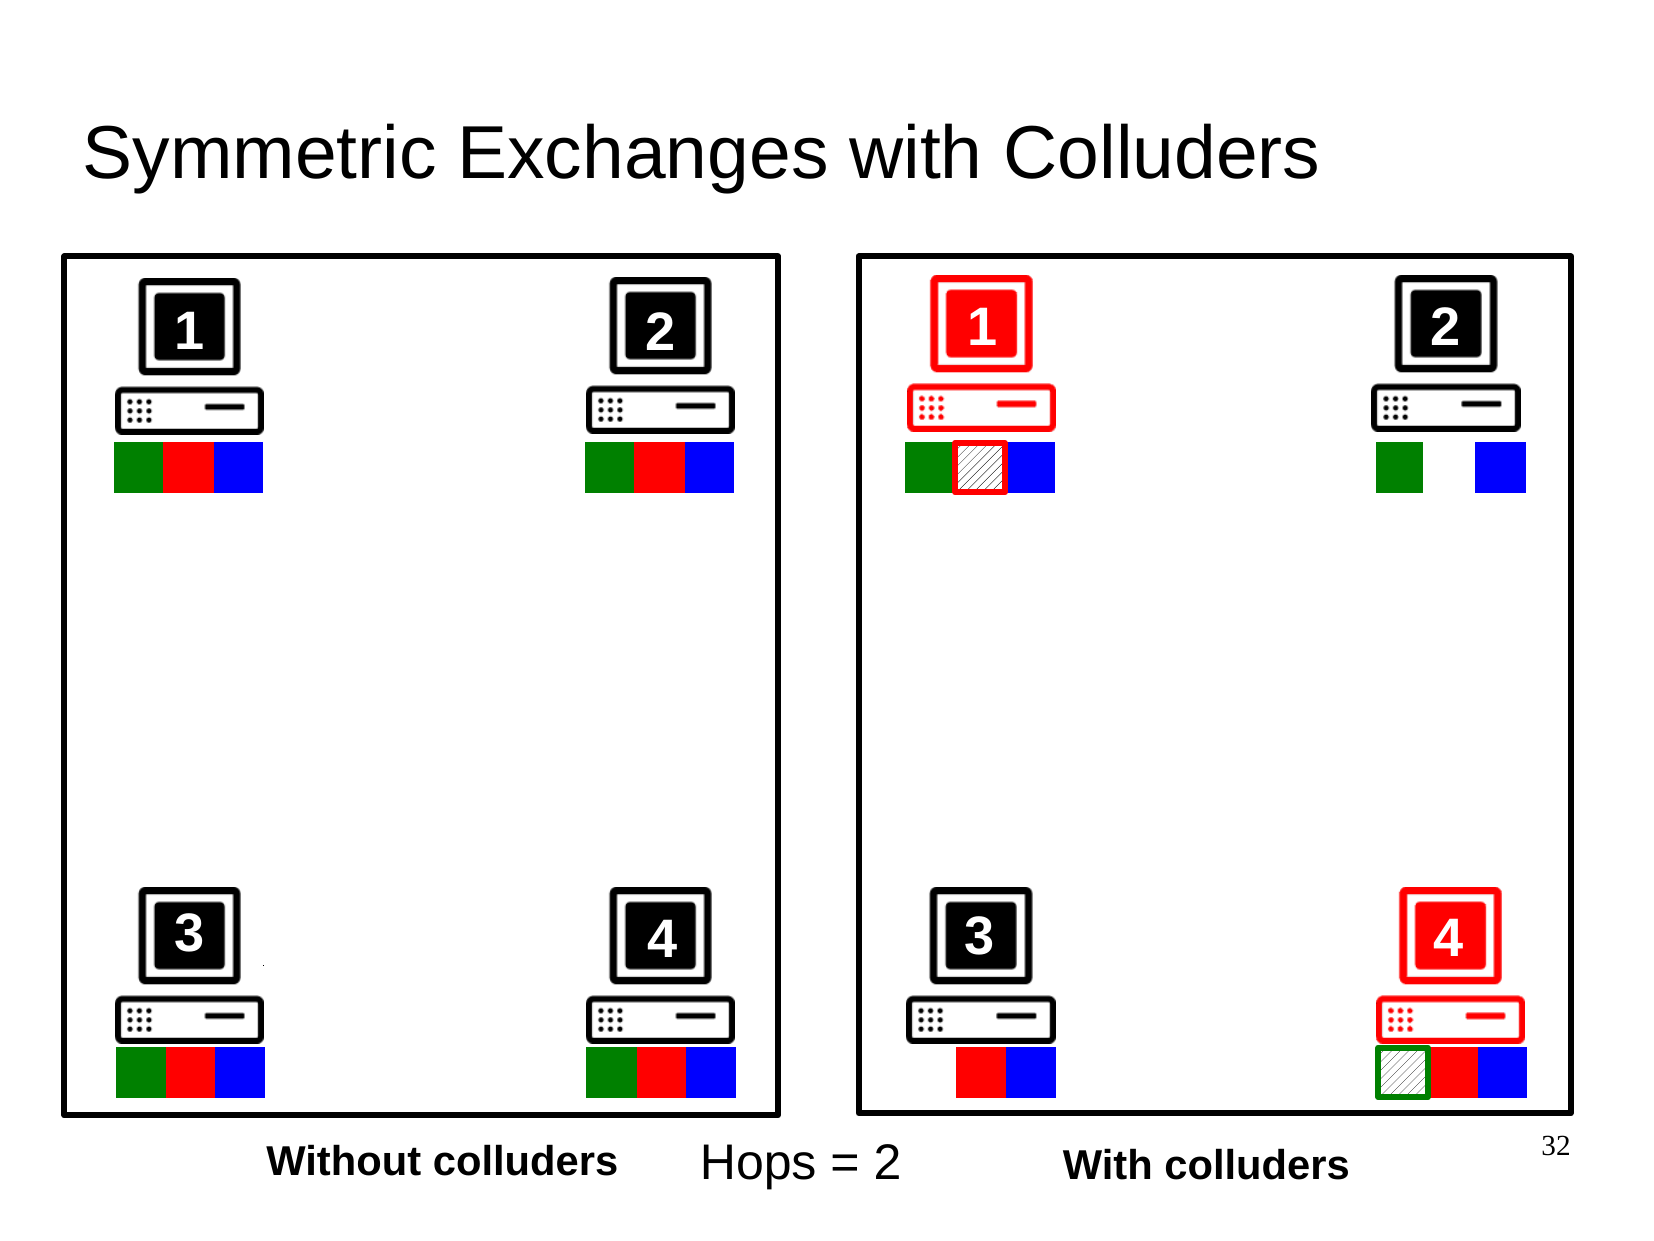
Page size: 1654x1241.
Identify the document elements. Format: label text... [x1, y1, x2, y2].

text_box 3 [950, 898, 1008, 974]
text_box [858, 257, 1571, 1114]
picture [907, 275, 1056, 432]
picture [586, 887, 735, 1044]
title Symmetric Exchanges with Colluders [82, 49, 1571, 257]
picture [115, 887, 264, 1044]
text_box With colluders [1048, 1134, 1461, 1197]
text_box 4 [632, 900, 696, 977]
text_box 3 [159, 895, 217, 971]
text_box [64, 256, 778, 1116]
text_box 2 [631, 293, 689, 370]
text_box Hops = 2 [685, 1126, 949, 1199]
picture [115, 278, 264, 435]
text_box 1 [159, 292, 217, 369]
picture [1371, 275, 1521, 432]
text_box 1 [953, 288, 1011, 366]
text_box 2 [1416, 289, 1474, 365]
text_box Without colluders [251, 1130, 665, 1192]
picture [906, 887, 1056, 1044]
picture [586, 277, 735, 434]
picture [1376, 887, 1525, 1044]
text_box 4 [1418, 899, 1482, 975]
